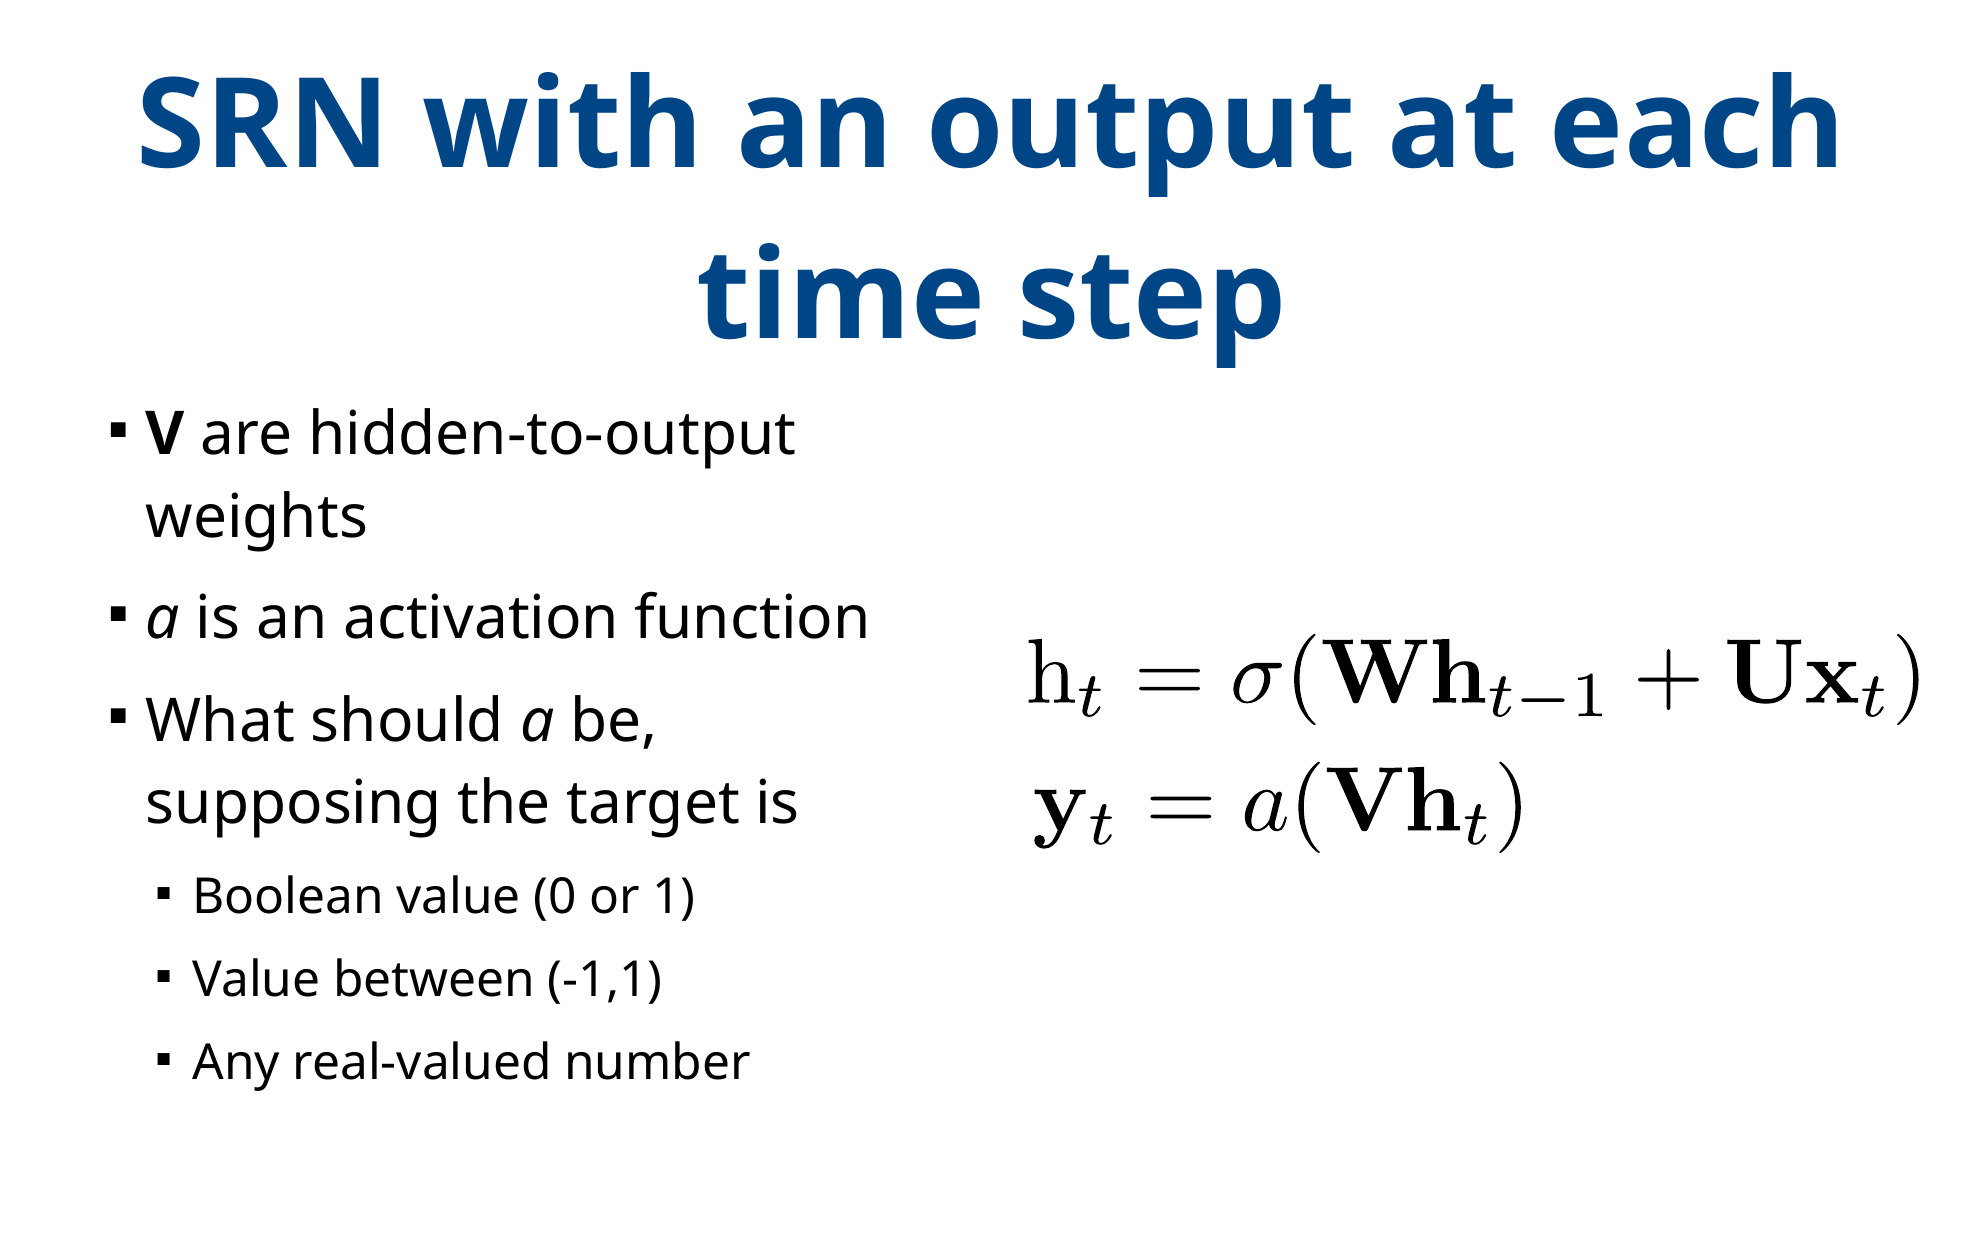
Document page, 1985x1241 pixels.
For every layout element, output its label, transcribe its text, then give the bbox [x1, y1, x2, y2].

list V are hidden-to-output weights a is an activation function What should a be, supposing the target is Boolean value (0 or 1) Value between (-1,1) Any real-valued number [99, 389, 952, 1110]
text_box [1032, 761, 1530, 854]
text_box [1025, 633, 1928, 726]
title SRN with an output at each time step [99, 49, 1885, 360]
